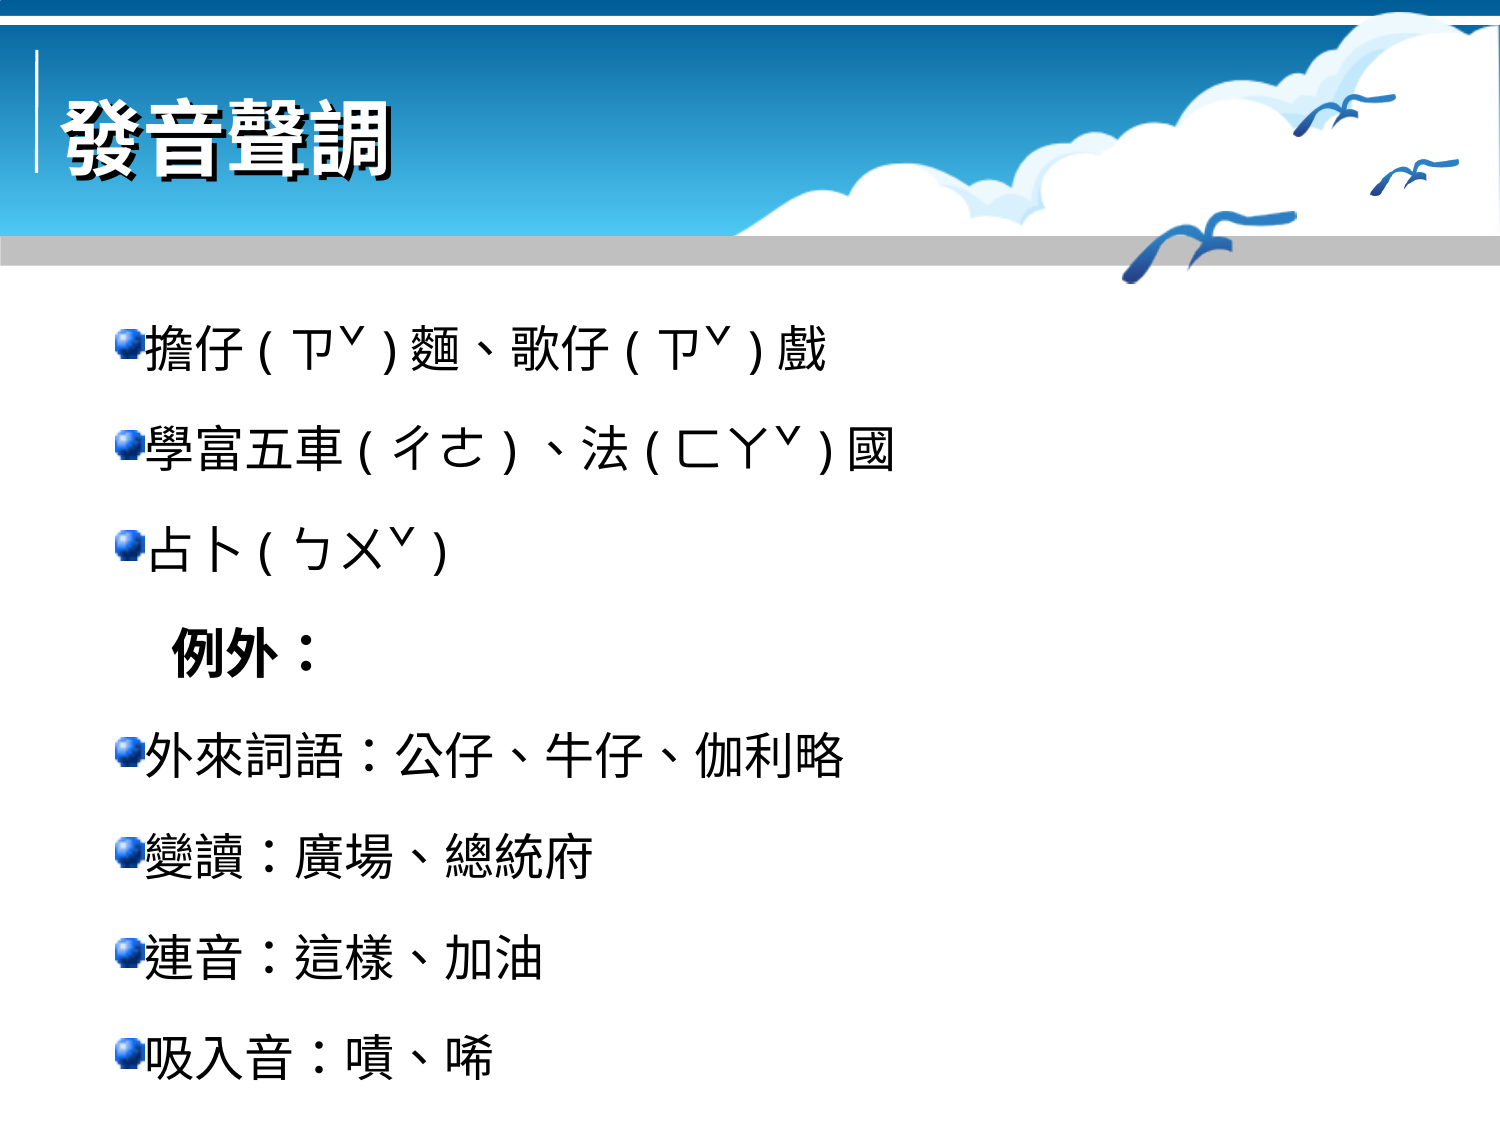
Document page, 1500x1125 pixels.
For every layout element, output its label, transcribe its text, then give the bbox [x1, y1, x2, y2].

list 擔仔(ㄗˇ)麵、歌仔(ㄗˇ)戲 學富五車(ㄔㄜ)、法(ㄈㄚˇ)國 占卜(ㄅㄨˇ) 例外： 外來詞語：公仔、牛仔、伽利略 變讀：廣場、總統府 連音：這樣、加油 吸入音：嘖、唏 [59, 312, 1447, 1123]
title 發音聲調 [59, 86, 1465, 186]
picture [730, 12, 1500, 284]
